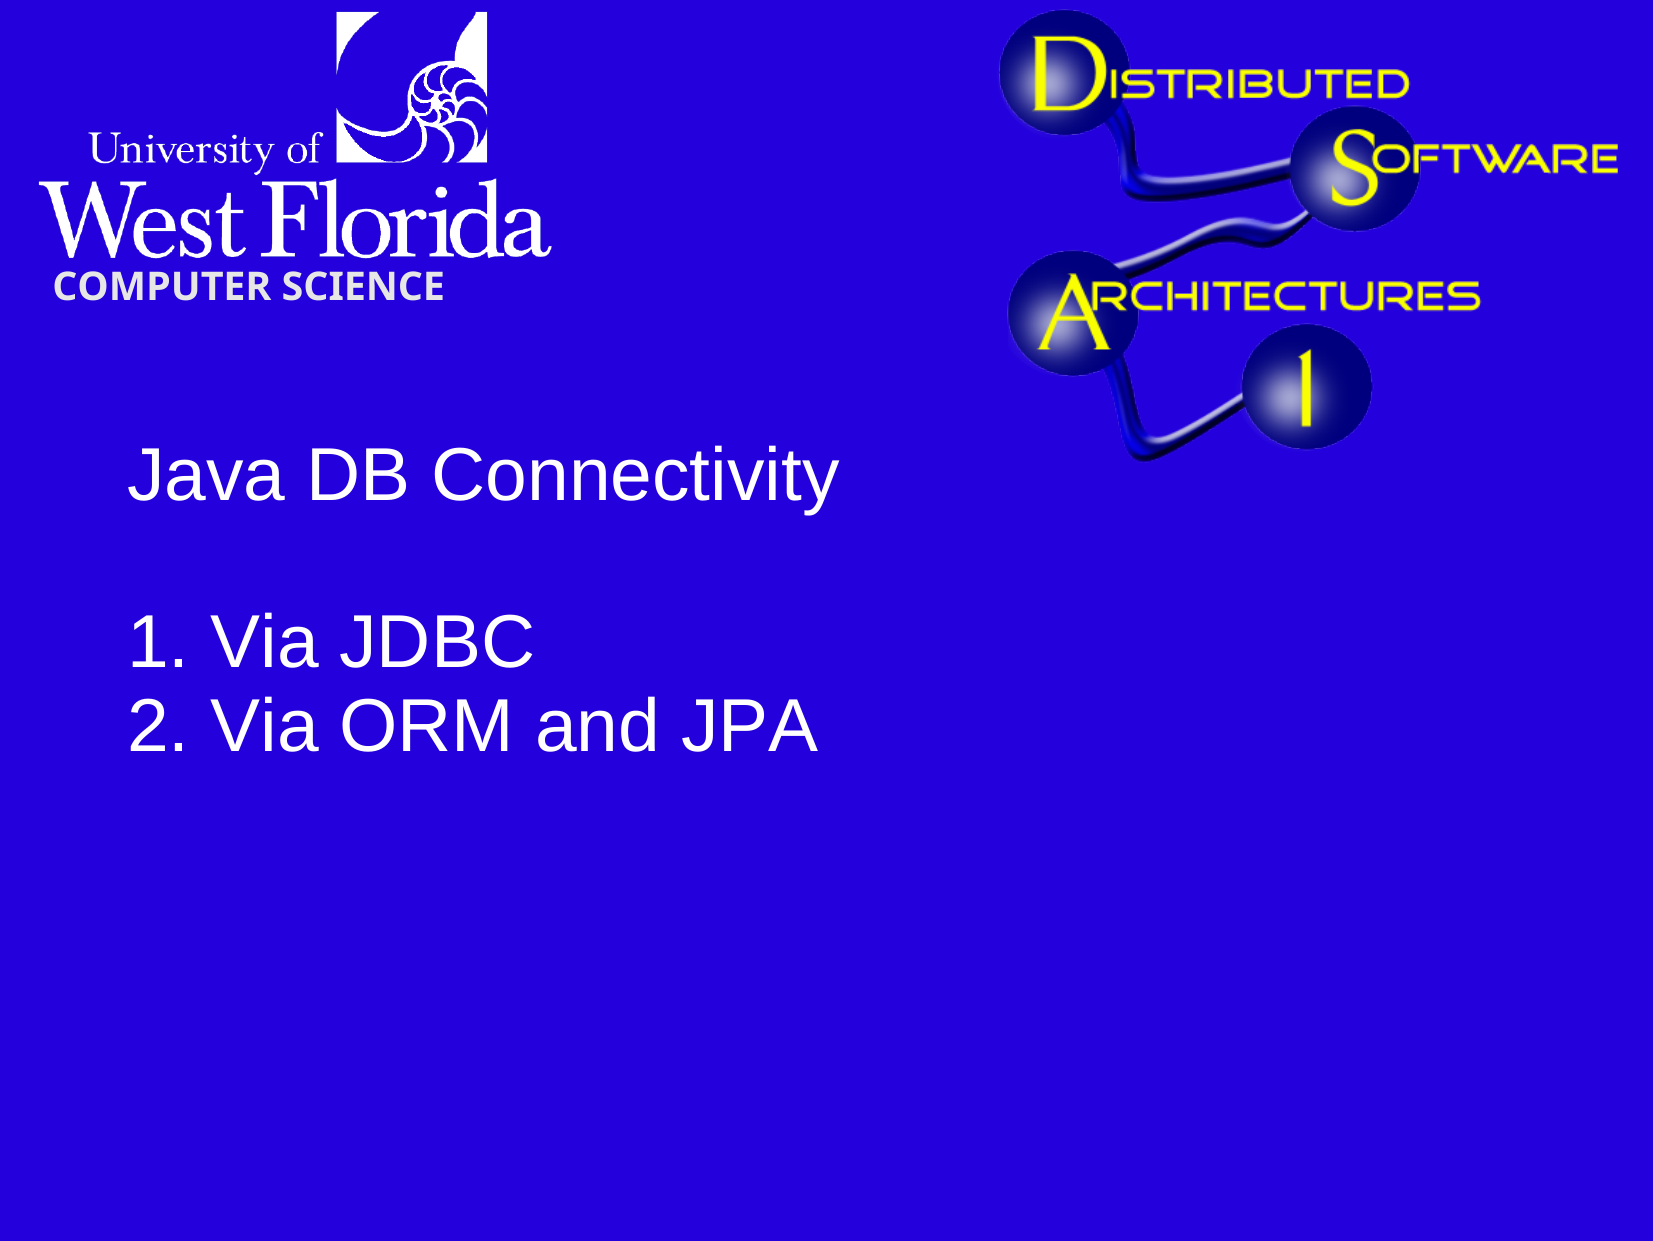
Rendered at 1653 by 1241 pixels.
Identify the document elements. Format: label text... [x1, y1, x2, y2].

picture [910, 0, 1653, 506]
text_box COMPUTER SCIENCE [37, 262, 563, 316]
picture [37, 0, 559, 262]
text_box Java DB Connectivity Via JDBC Via ORM and JPA [112, 426, 1426, 778]
